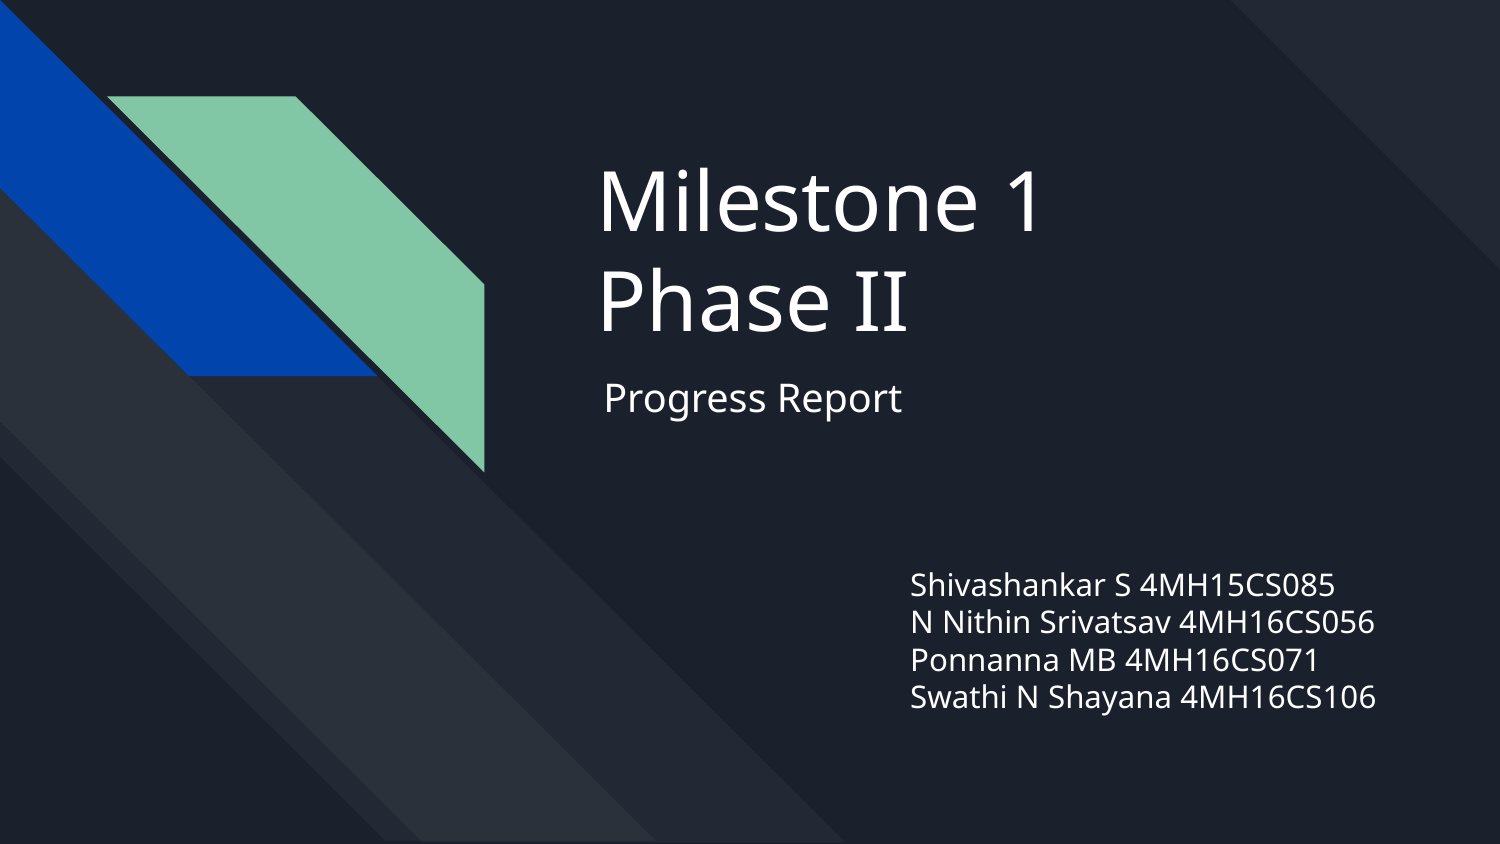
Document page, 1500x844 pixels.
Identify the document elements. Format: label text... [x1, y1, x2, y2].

subtitle Shivashankar S 4MH15CS085 N Nithin Srivatsav 4MH16CS056 Ponnanna MB 4MH16CS071 Swathi N Shayana 4MH16CS106 [895, 550, 1465, 839]
title Milestone 1 Phase II [581, 132, 1405, 392]
subtitle Progress Report [588, 357, 1158, 441]
